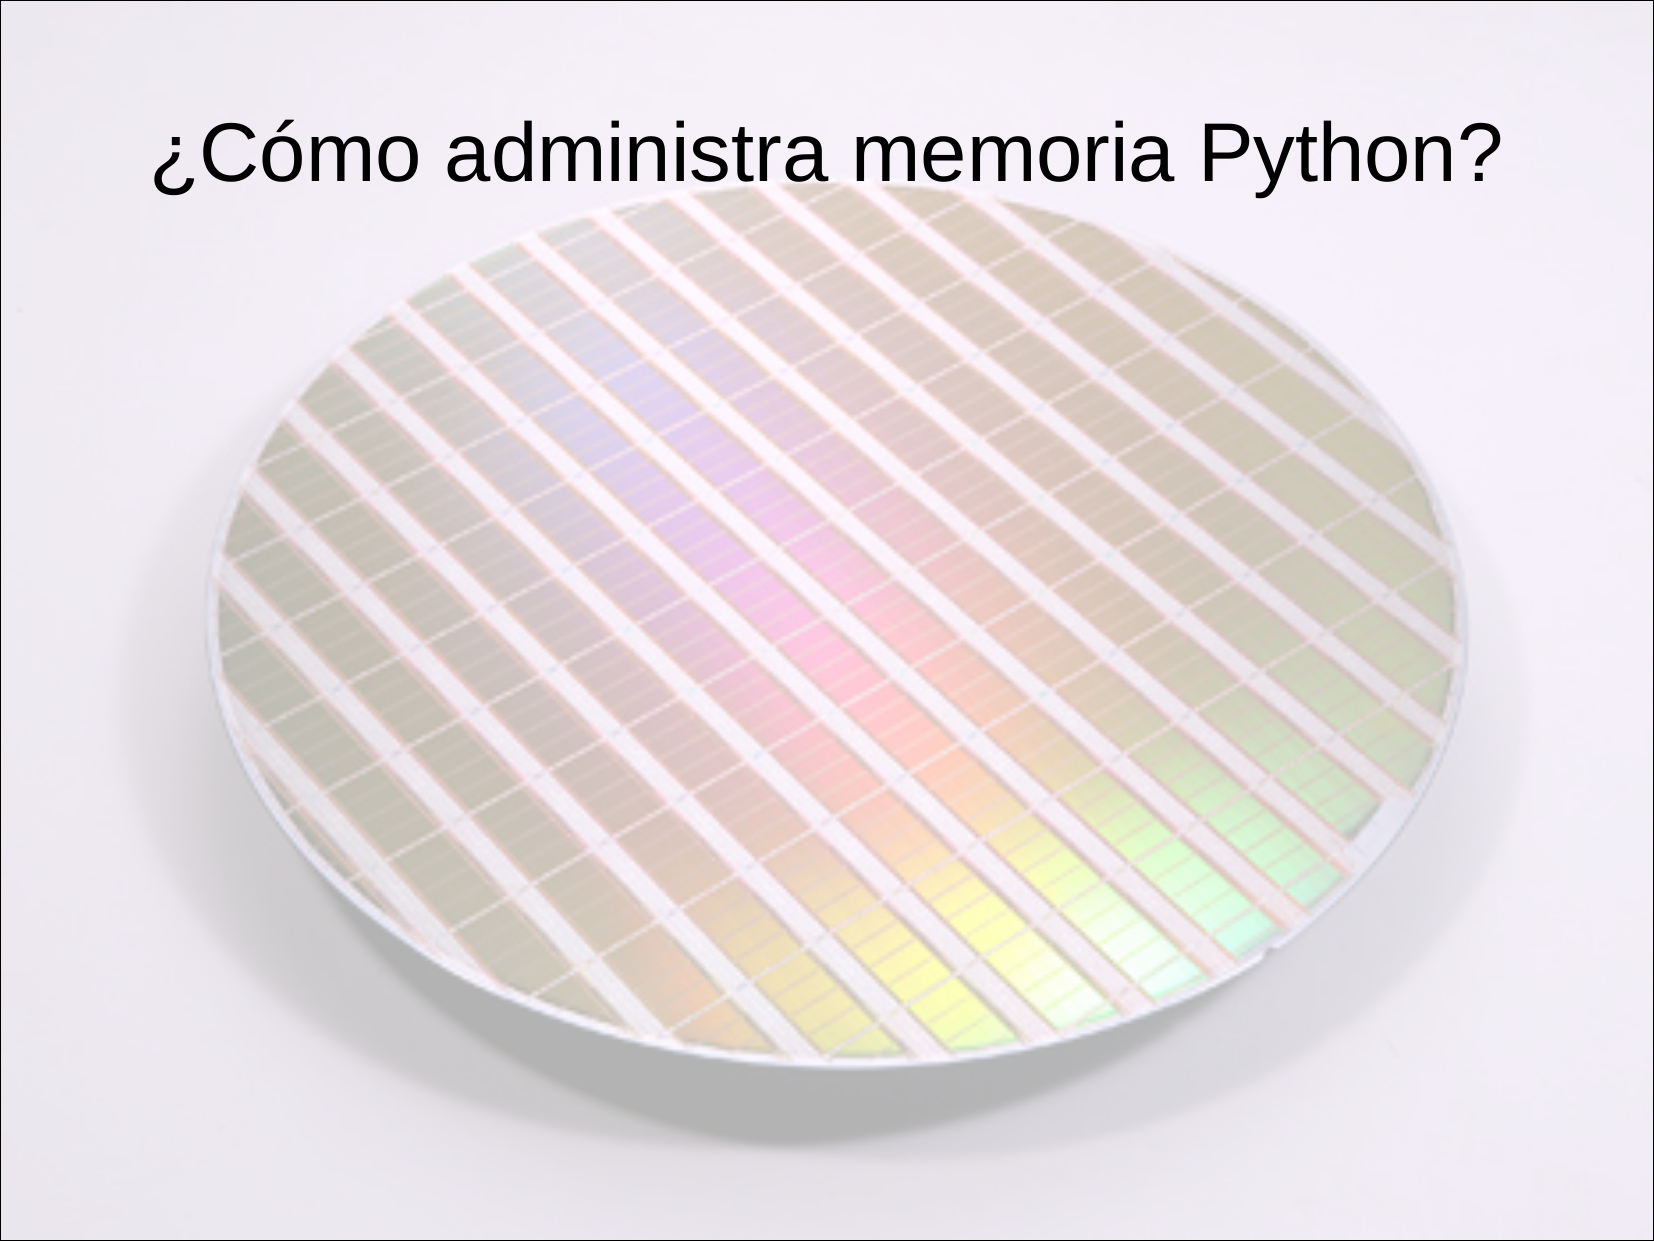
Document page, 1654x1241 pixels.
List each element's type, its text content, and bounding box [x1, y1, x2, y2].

text_box [0, 0, 1654, 1241]
title ¿Cómo administra memoria Python? [82, 49, 1571, 257]
